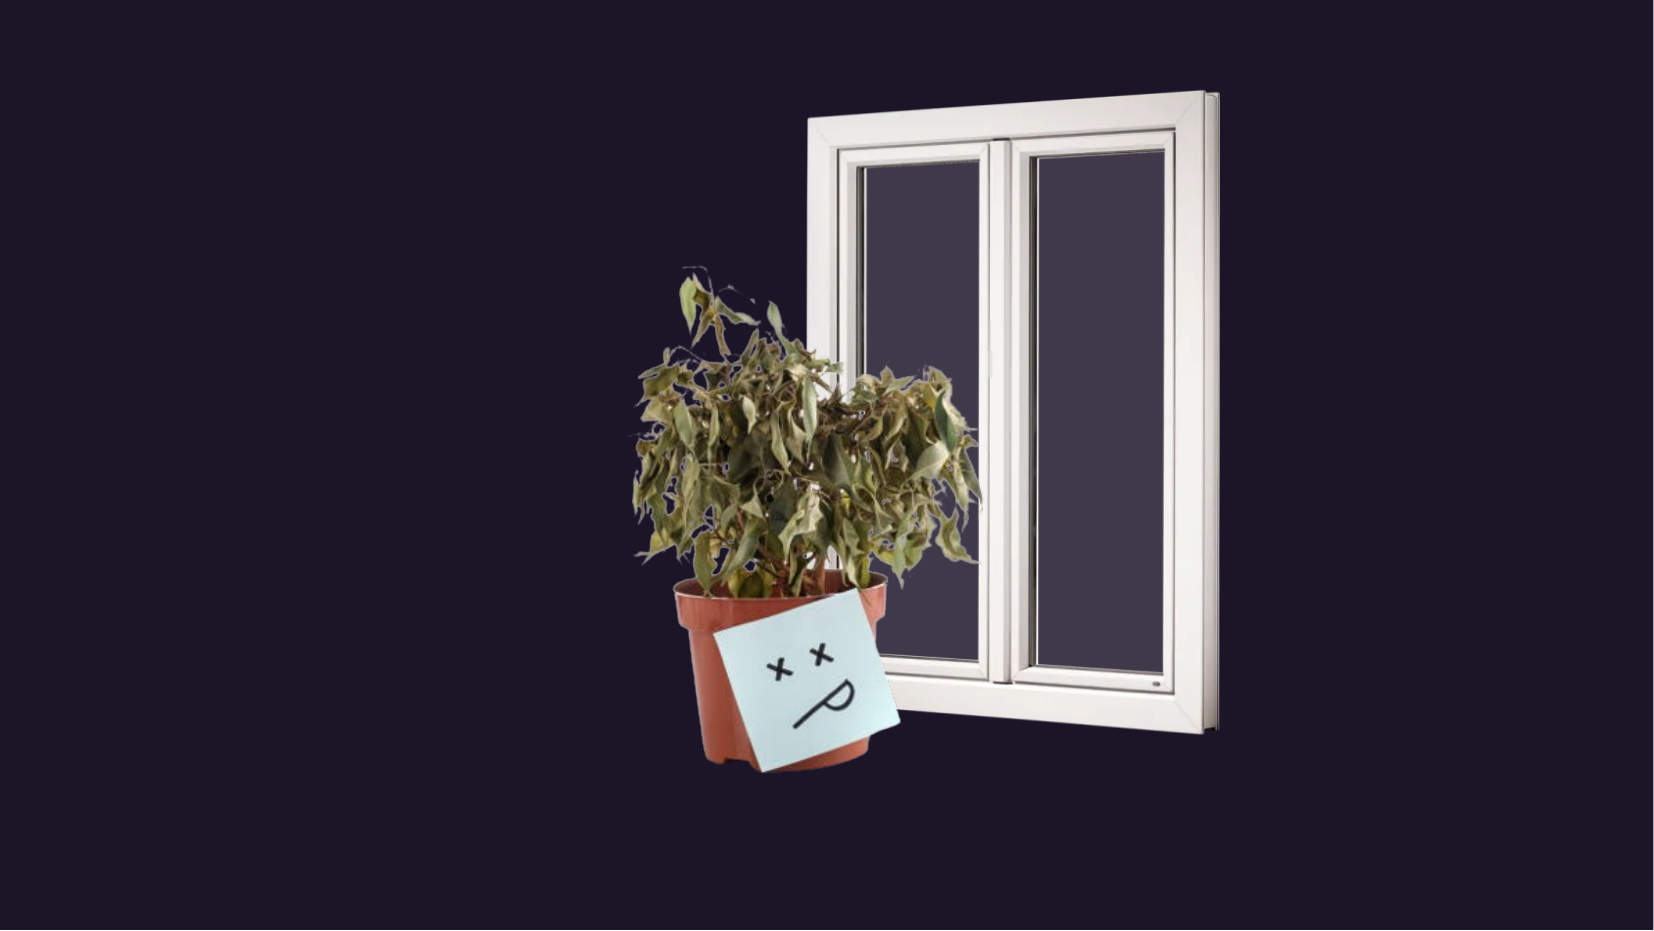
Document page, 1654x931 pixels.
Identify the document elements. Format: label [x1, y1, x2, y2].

picture [487, 51, 1313, 826]
